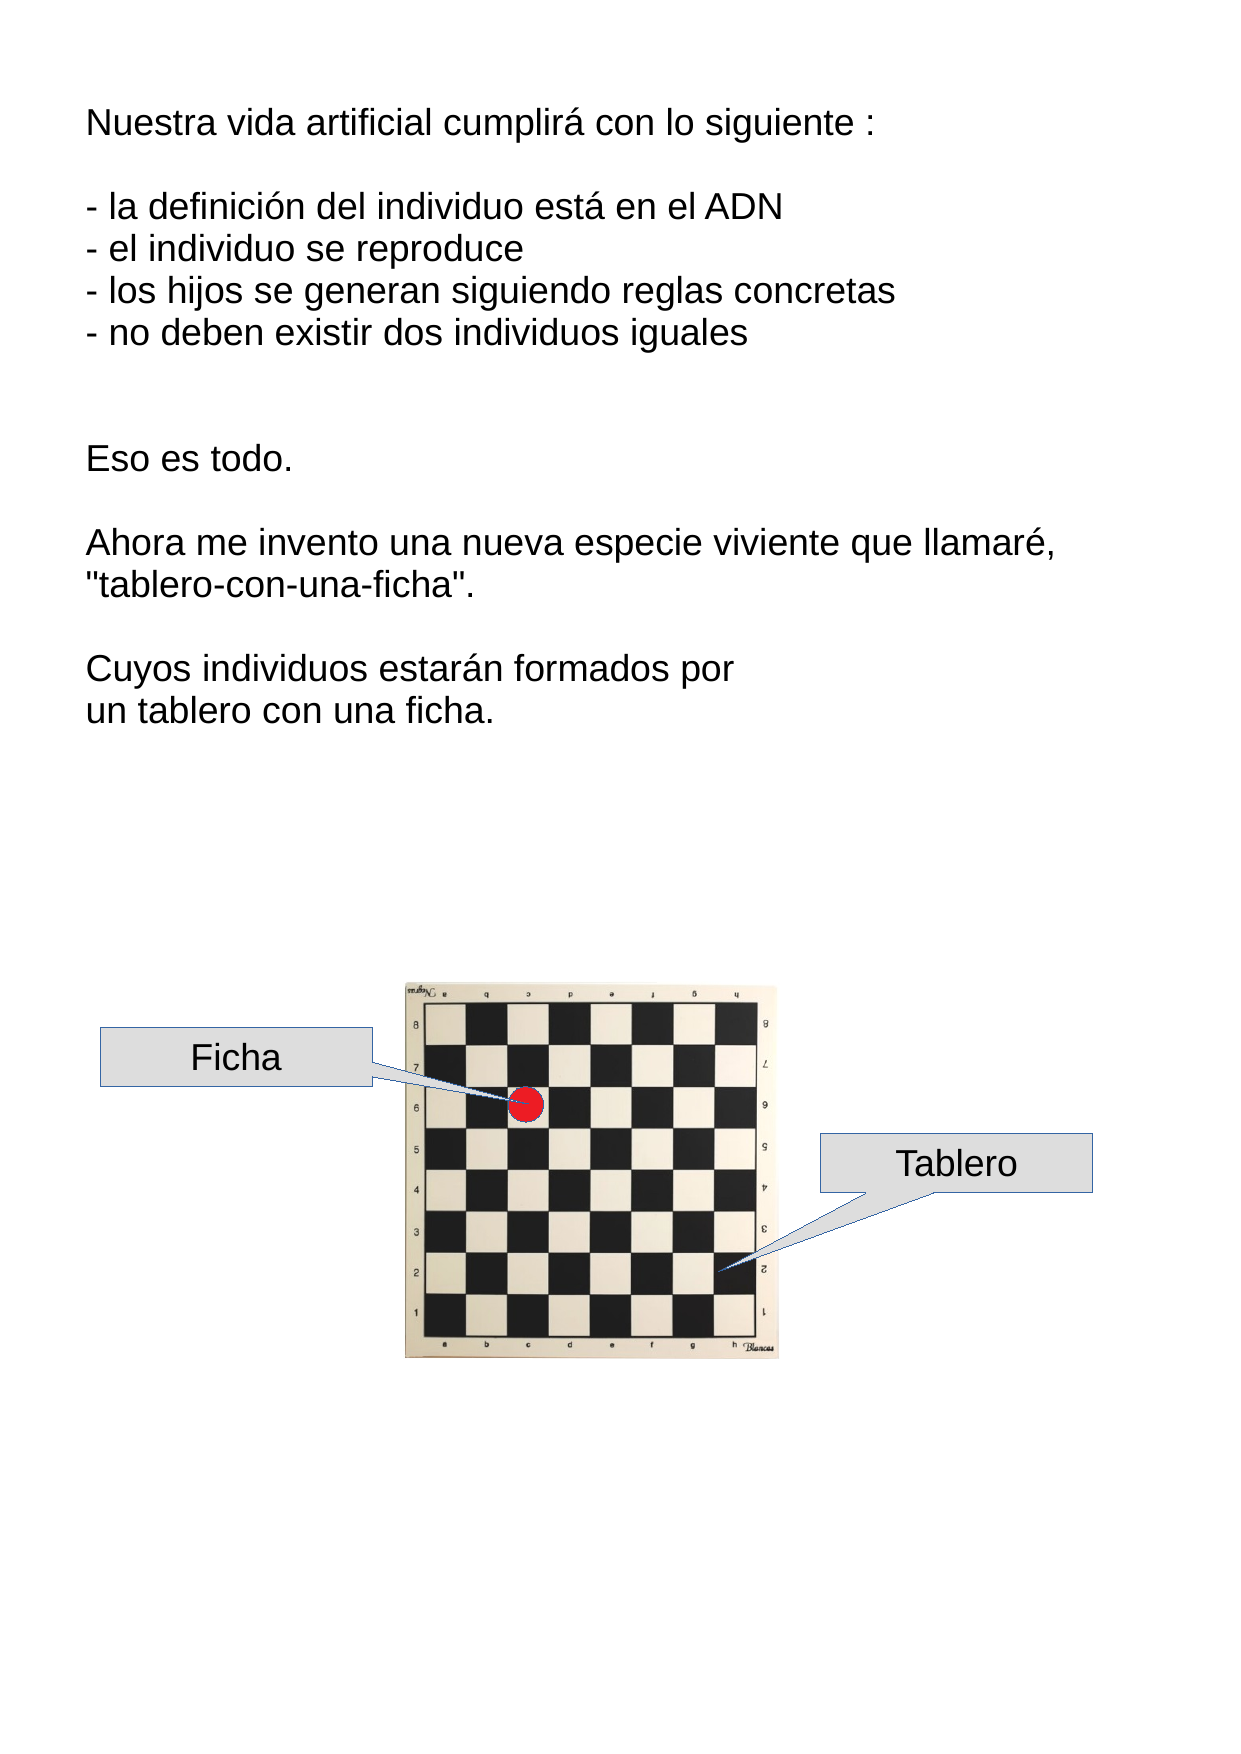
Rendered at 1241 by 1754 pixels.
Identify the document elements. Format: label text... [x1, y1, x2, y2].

text_box Nuestra vida artificial cumplirá con lo siguiente : - la definición del individuo está en el ADN - el individuo se reproduce - los hijos se generan siguiendo reglas concretas - no deben existir dos individuos iguales Eso es todo. Ahora me invento una nueva especie viviente que llamaré, "tablero-con-una-ficha". Cuyos individuos estarán formados por un tablero con una ficha. [70, 94, 1146, 866]
text_box Ficha [100, 1027, 529, 1104]
text_box [508, 1086, 544, 1123]
picture [403, 981, 780, 1359]
text_box Tablero [718, 1133, 1093, 1272]
